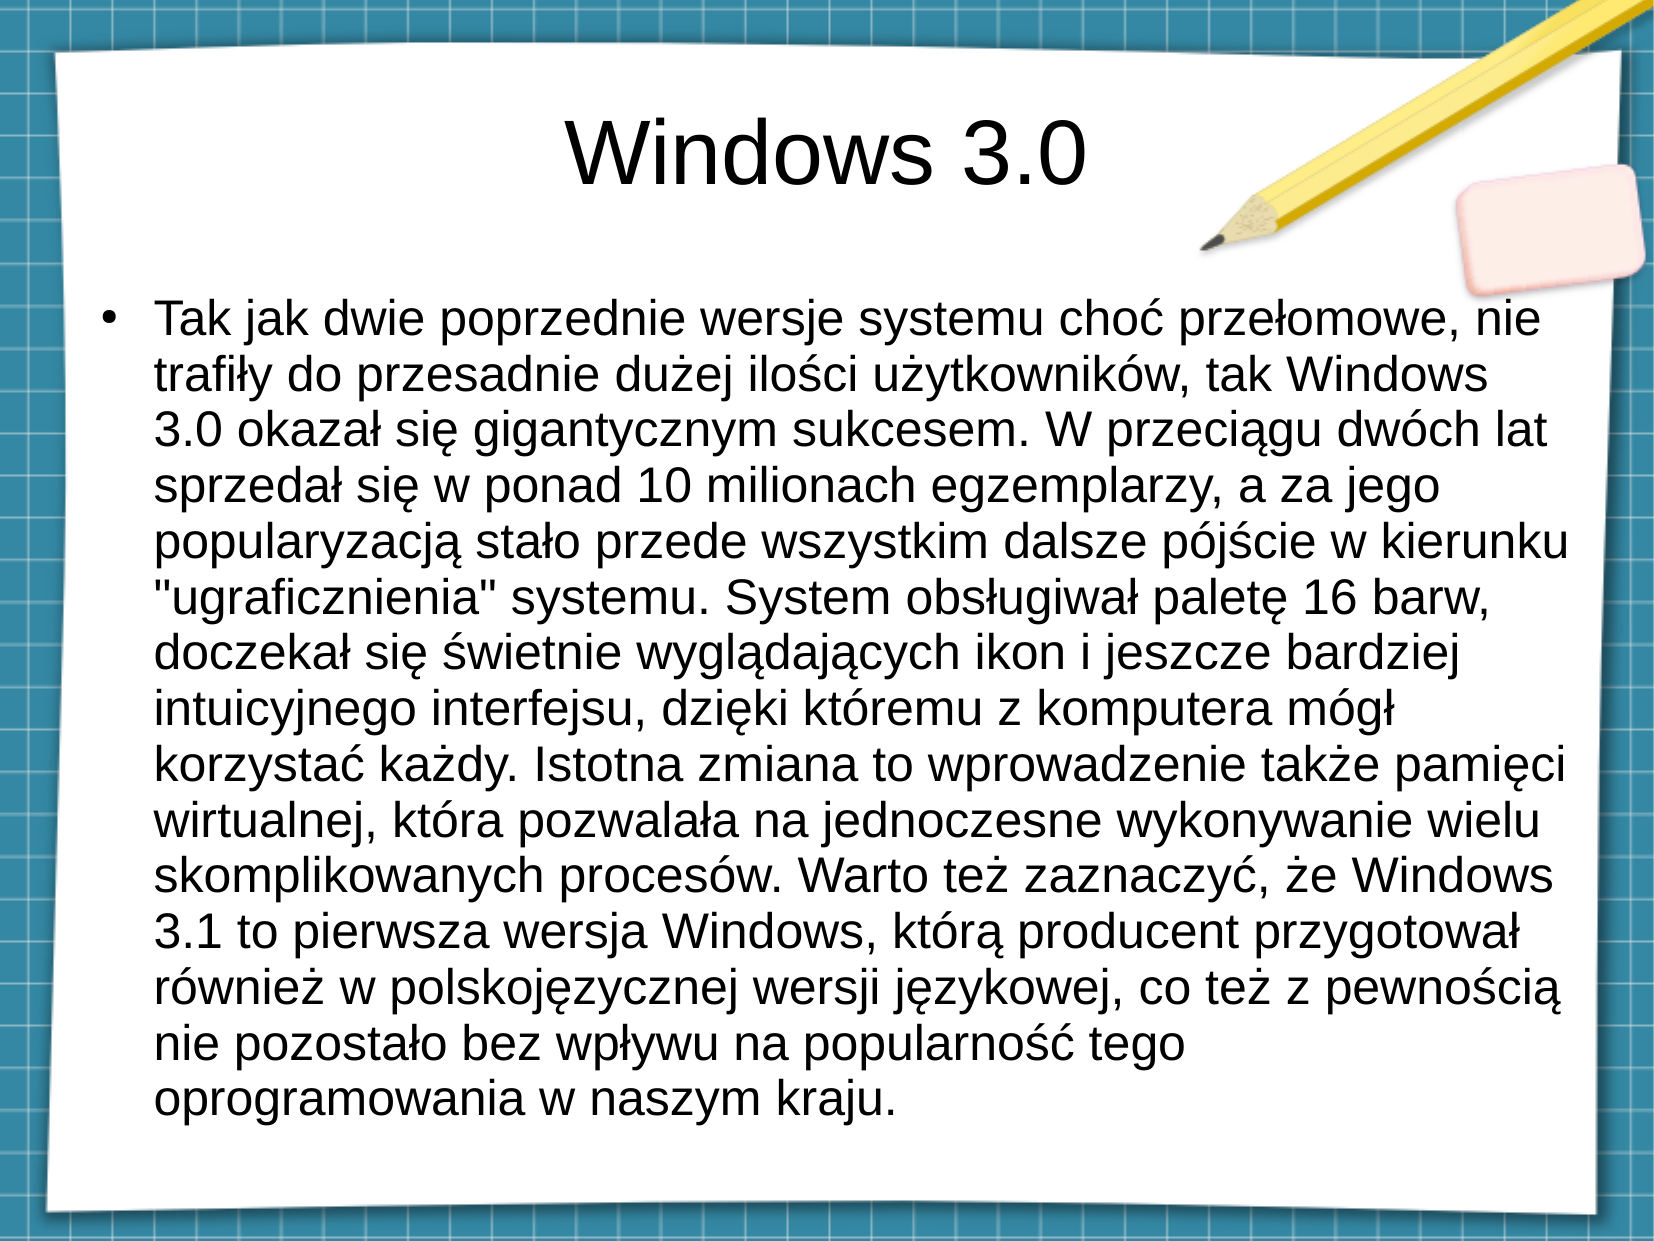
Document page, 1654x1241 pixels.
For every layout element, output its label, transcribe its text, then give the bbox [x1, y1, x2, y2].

list Tak jak dwie poprzednie wersje systemu choć przełomowe, nie trafiły do przesadnie dużej ilości użytkowników, tak Windows 3.0 okazał się gigantycznym sukcesem. W przeciągu dwóch lat sprzedał się w ponad 10 milionach egzemplarzy, a za jego popularyzacją stało przede wszystkim dalsze pójście w kierunku "ugraficznienia" systemu. System obsługiwał paletę 16 barw, doczekał się świetnie wyglądających ikon i jeszcze bardziej intuicyjnego interfejsu, dzięki któremu z komputera mógł korzystać każdy. Istotna zmiana to wprowadzenie także pamięci wirtualnej, która pozwalała na jednoczesne wykonywanie wielu skomplikowanych procesów. Warto też zaznaczyć, że Windows 3.1 to pierwsza wersja Windows, którą producent przygotował również w polskojęzycznej wersji językowej, co też z pewnością nie pozostało bez wpływu na popularność tego oprogramowania w naszym kraju. [82, 290, 1571, 1010]
title Windows 3.0 [82, 49, 1571, 257]
picture [0, 0, 1654, 1241]
